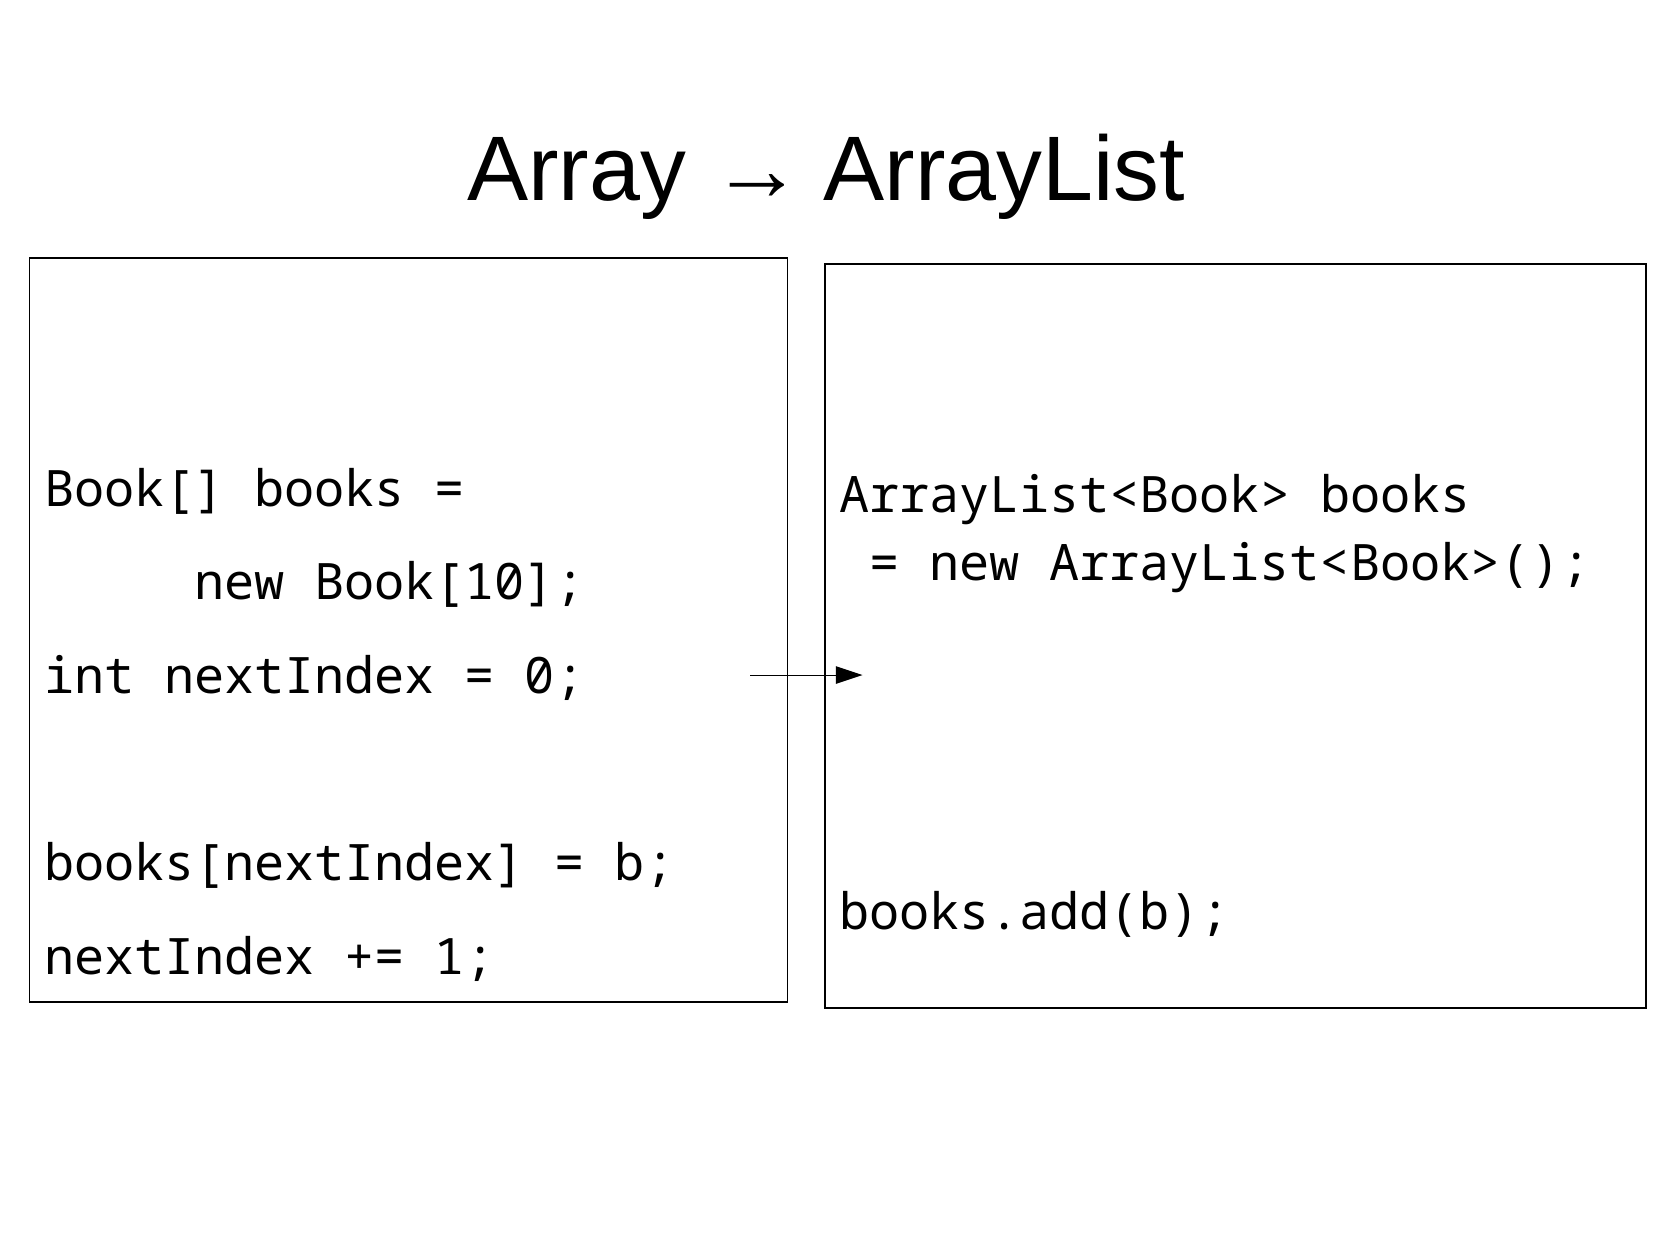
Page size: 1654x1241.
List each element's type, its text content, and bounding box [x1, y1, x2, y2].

list Book[] books = new Book[10]; int nextIndex = 0; books[nextIndex] = b; nextIndex += 1; [29, 257, 788, 1002]
title Array → ArrayList [123, 110, 1530, 317]
list ArrayList<Book> books = new ArrayList<Book>(); books.add(b); [825, 263, 1647, 1008]
